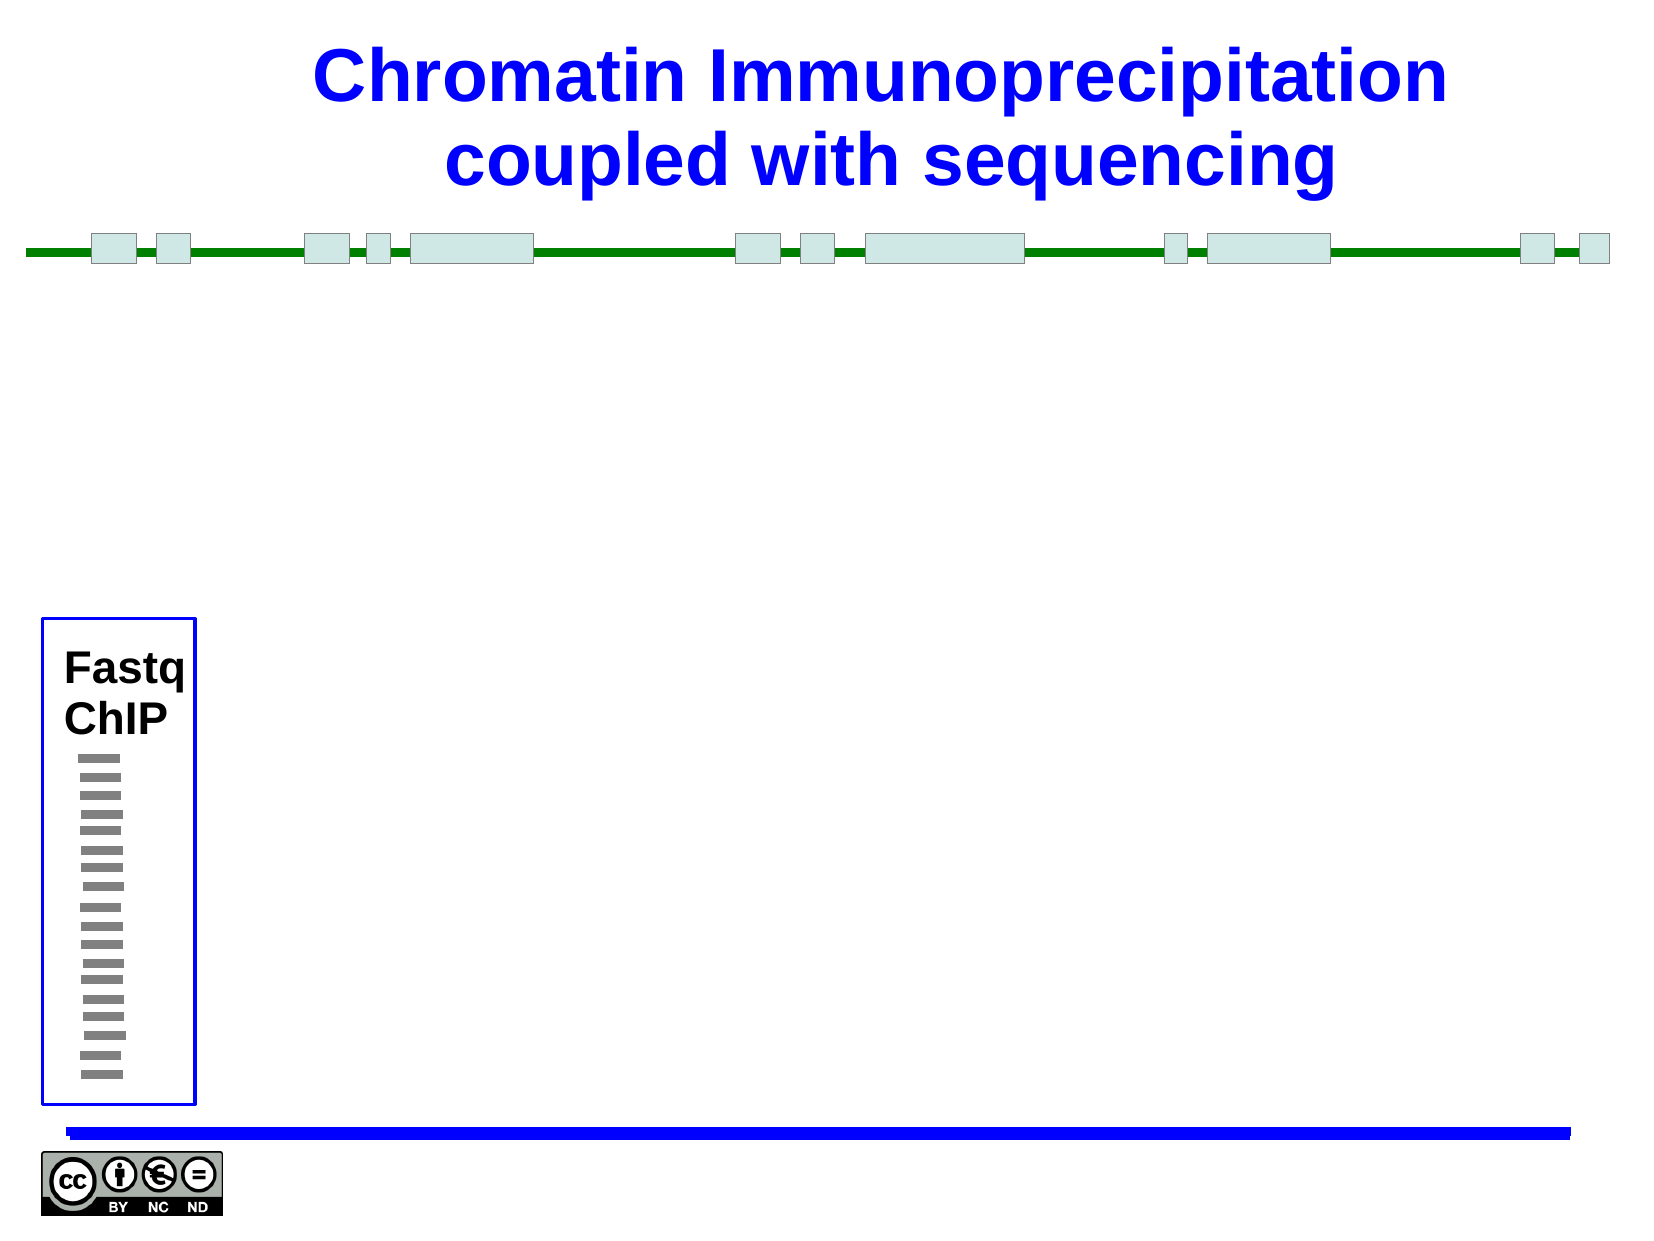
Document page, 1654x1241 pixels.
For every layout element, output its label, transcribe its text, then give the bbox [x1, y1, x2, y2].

text_box [735, 233, 781, 264]
text_box Fastq ChIP [49, 634, 214, 752]
text_box [91, 233, 137, 264]
text_box [800, 233, 835, 264]
text_box [410, 233, 534, 264]
picture [41, 1151, 223, 1216]
text_box [304, 233, 350, 264]
title Chromatin Immunoprecipitation coupled with sequencing [147, 13, 1636, 222]
text_box [1579, 233, 1610, 264]
text_box [865, 233, 1025, 264]
text_box [156, 233, 191, 264]
text_box [1164, 233, 1188, 264]
text_box [1520, 233, 1555, 264]
text_box [42, 618, 196, 1105]
text_box [366, 233, 391, 264]
text_box [1207, 233, 1331, 264]
